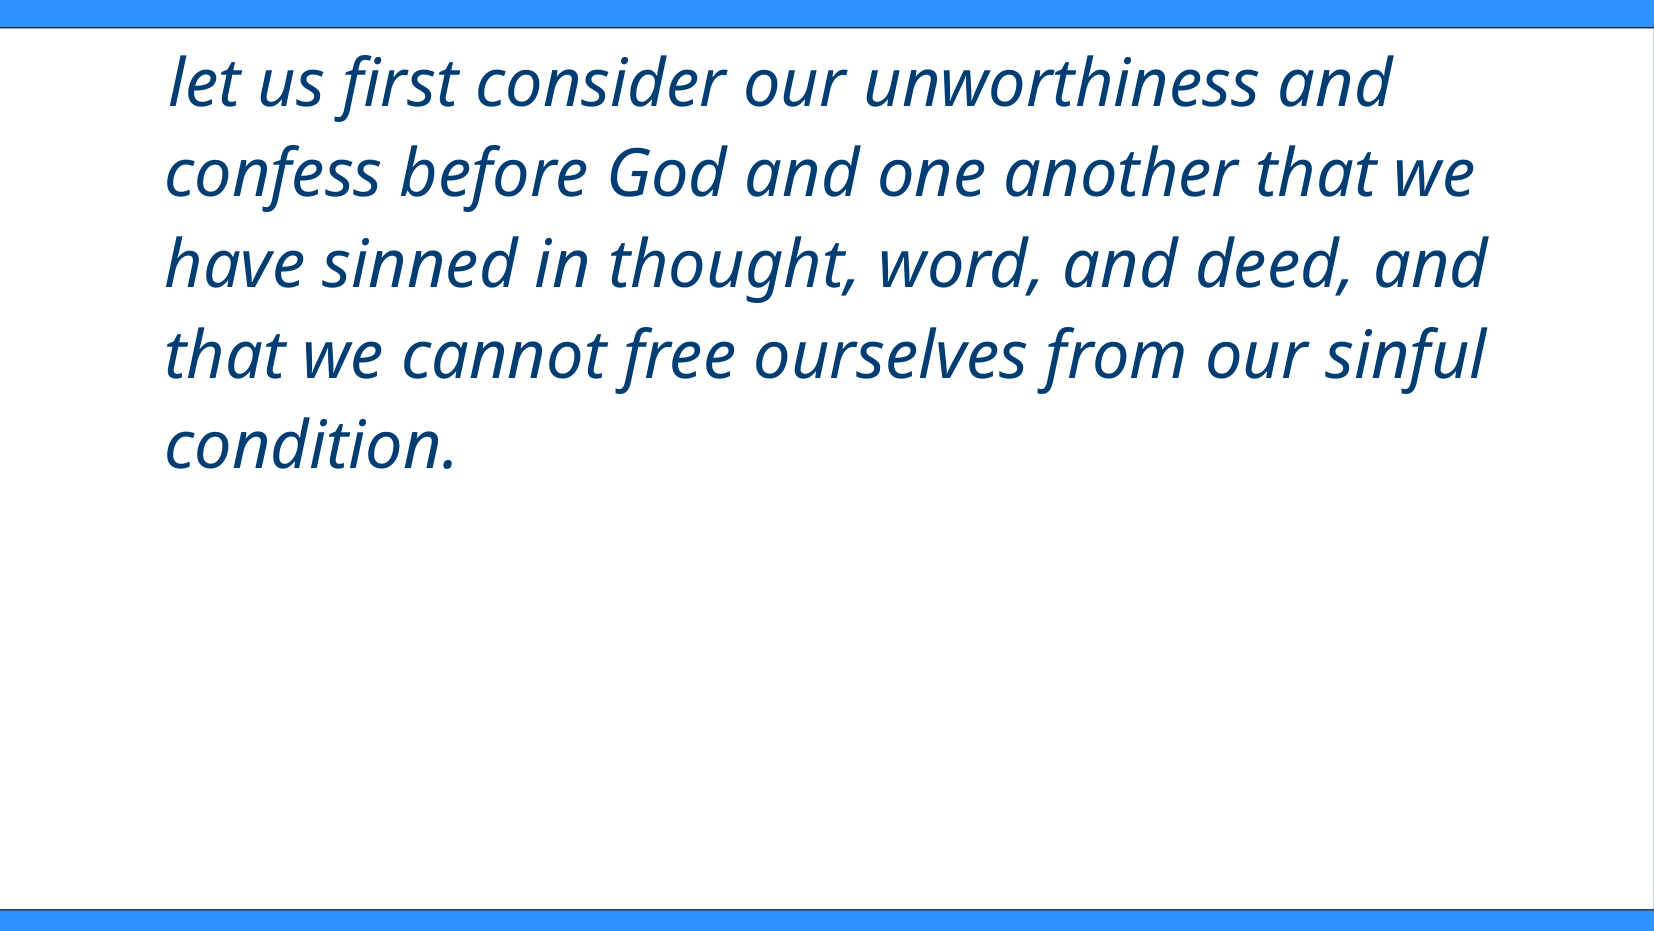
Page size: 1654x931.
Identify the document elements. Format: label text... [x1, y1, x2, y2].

picture [0, 0, 1654, 931]
text_box let us first consider our unworthiness and confess before God and one another that we have sinned in thought, word, and deed, and that we cannot free ourselves from our sinful condition. [80, 27, 1596, 586]
